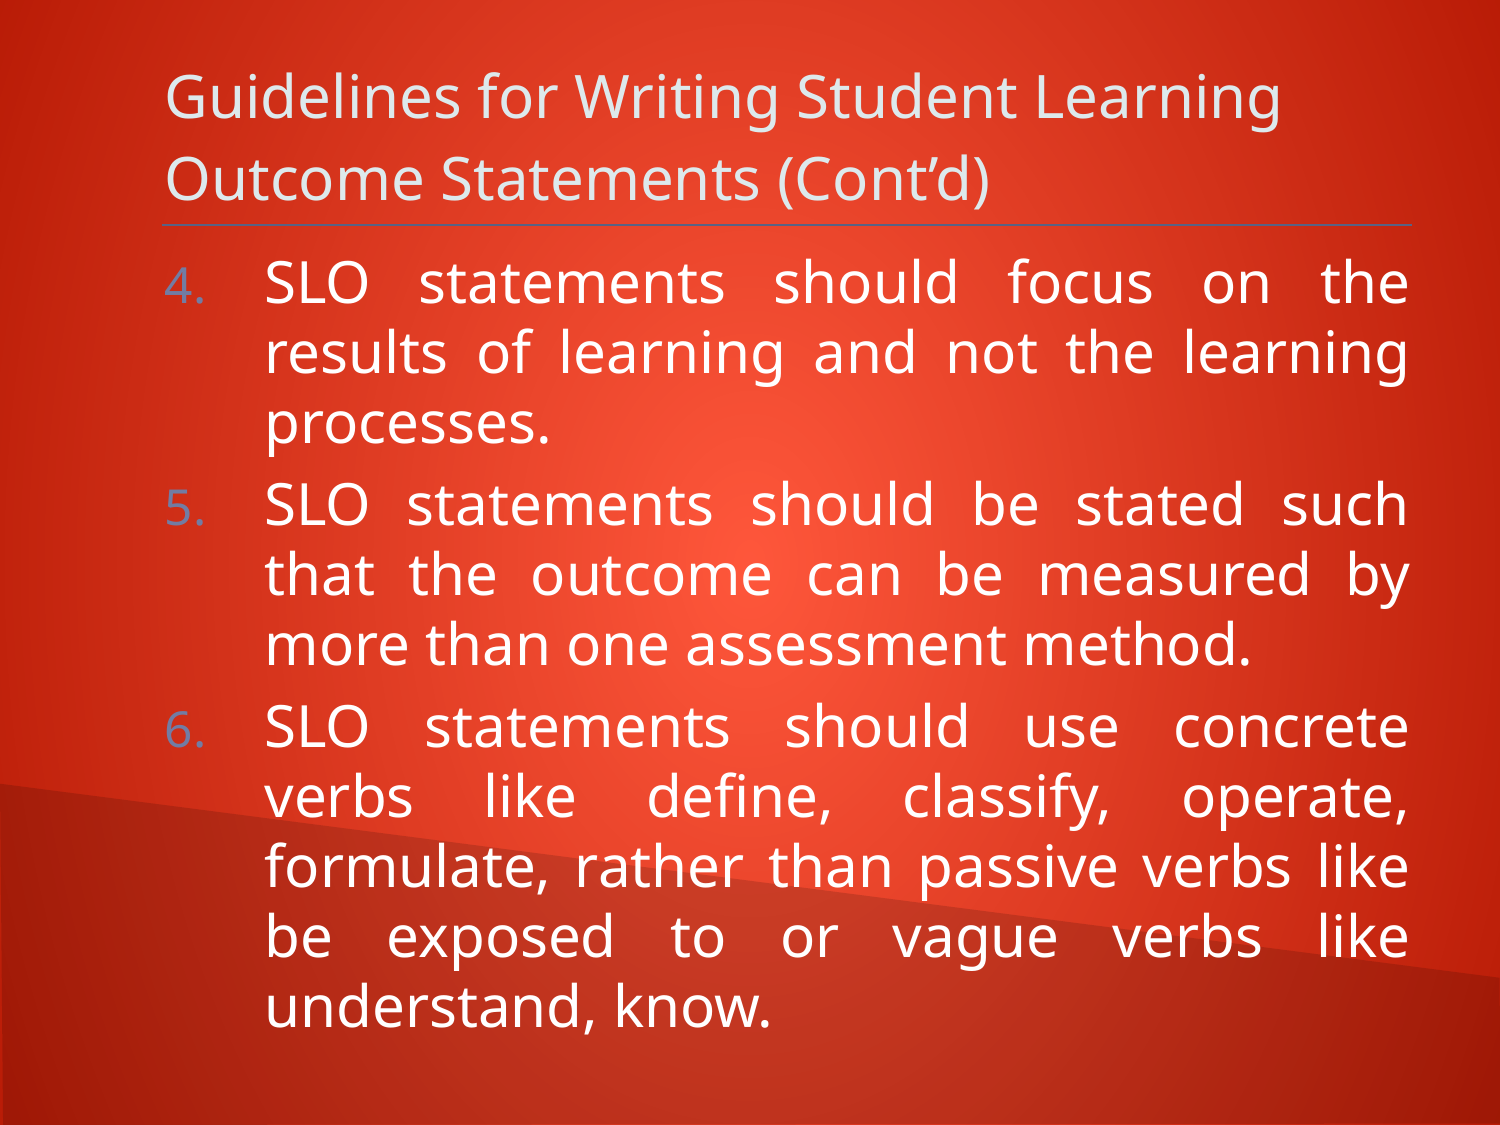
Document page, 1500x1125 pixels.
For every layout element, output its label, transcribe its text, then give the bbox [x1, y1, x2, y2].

list SLO statements should focus on the results of learning and not the learning processes. SLO statements should be stated such that the outcome can be measured by more than one assessment method. SLO statements should use concrete verbs like define, classify, operate, formulate, rather than passive verbs like be exposed to or vague verbs like understand, know. [150, 237, 1425, 988]
title Guidelines for Writing Student Learning Outcome Statements (Cont’d) [150, 45, 1425, 233]
